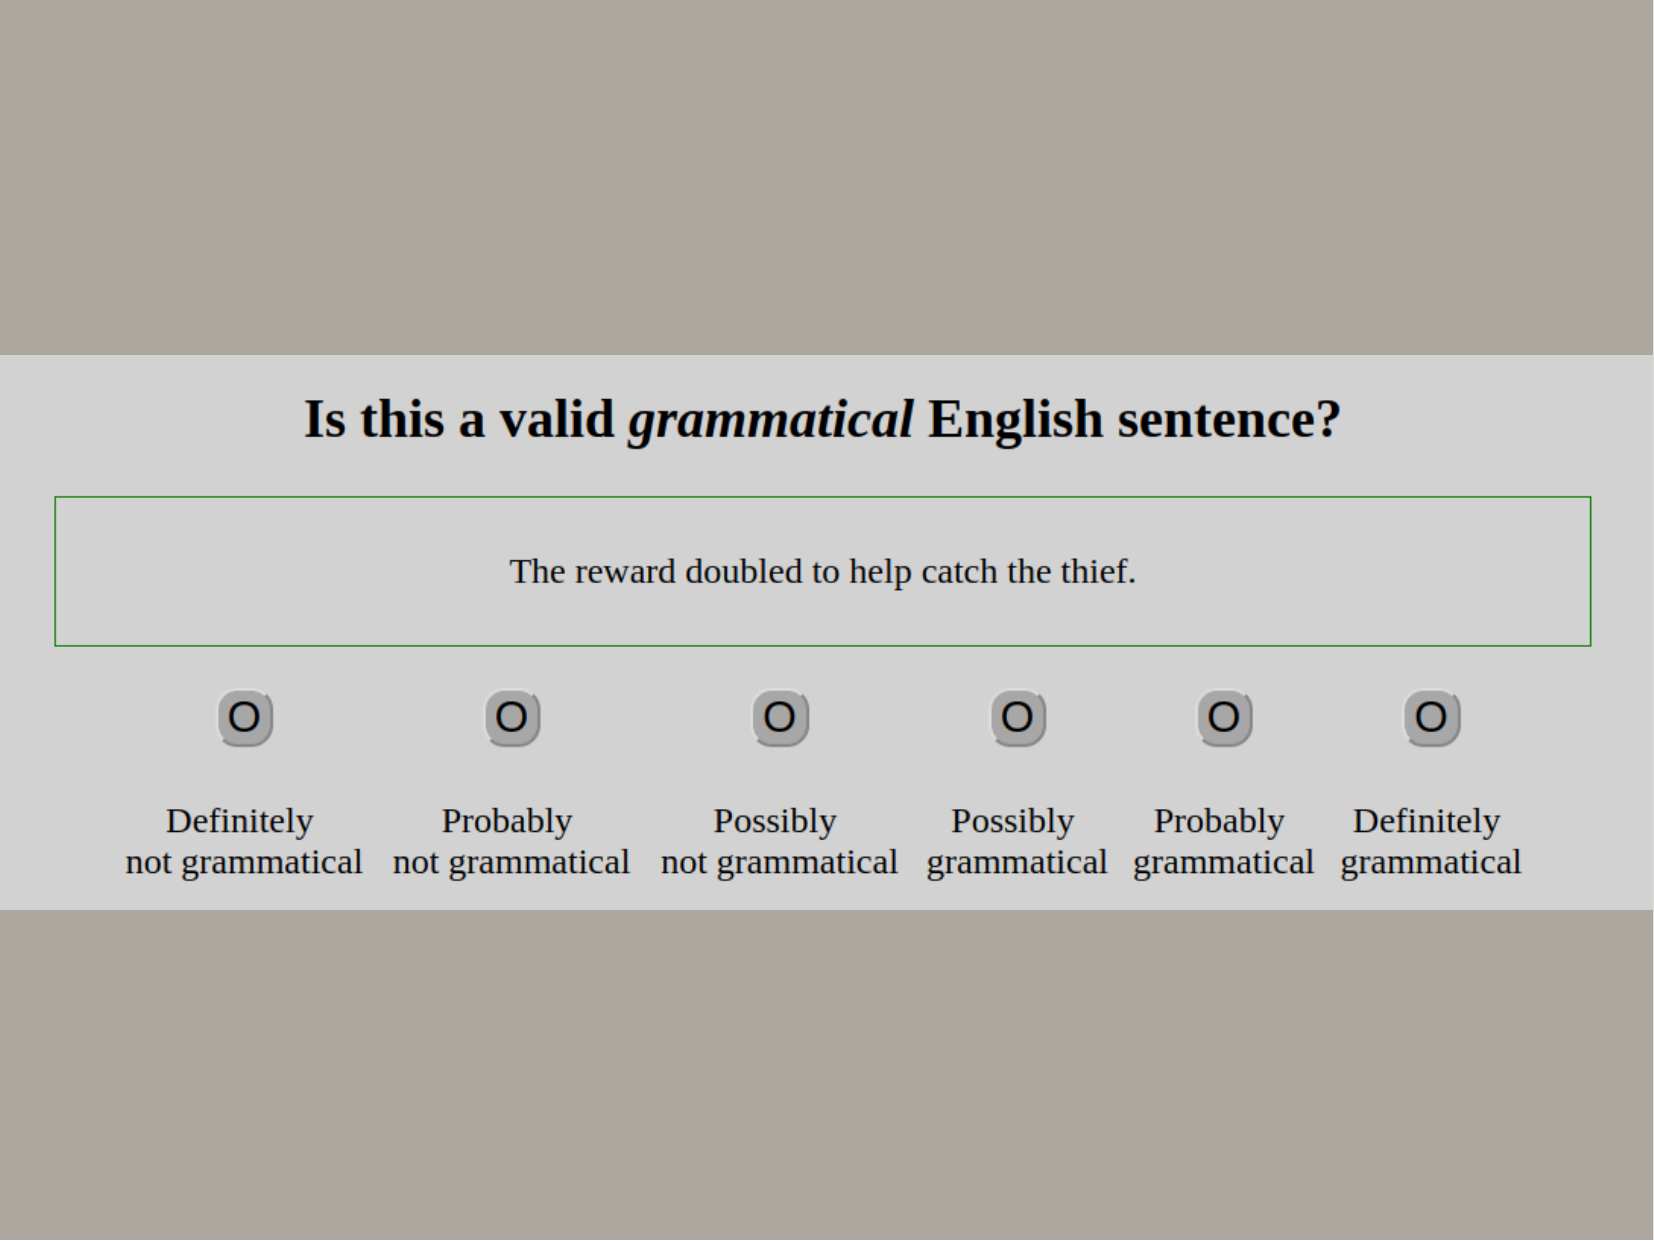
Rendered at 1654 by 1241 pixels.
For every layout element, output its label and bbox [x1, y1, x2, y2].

picture [0, 355, 1654, 910]
